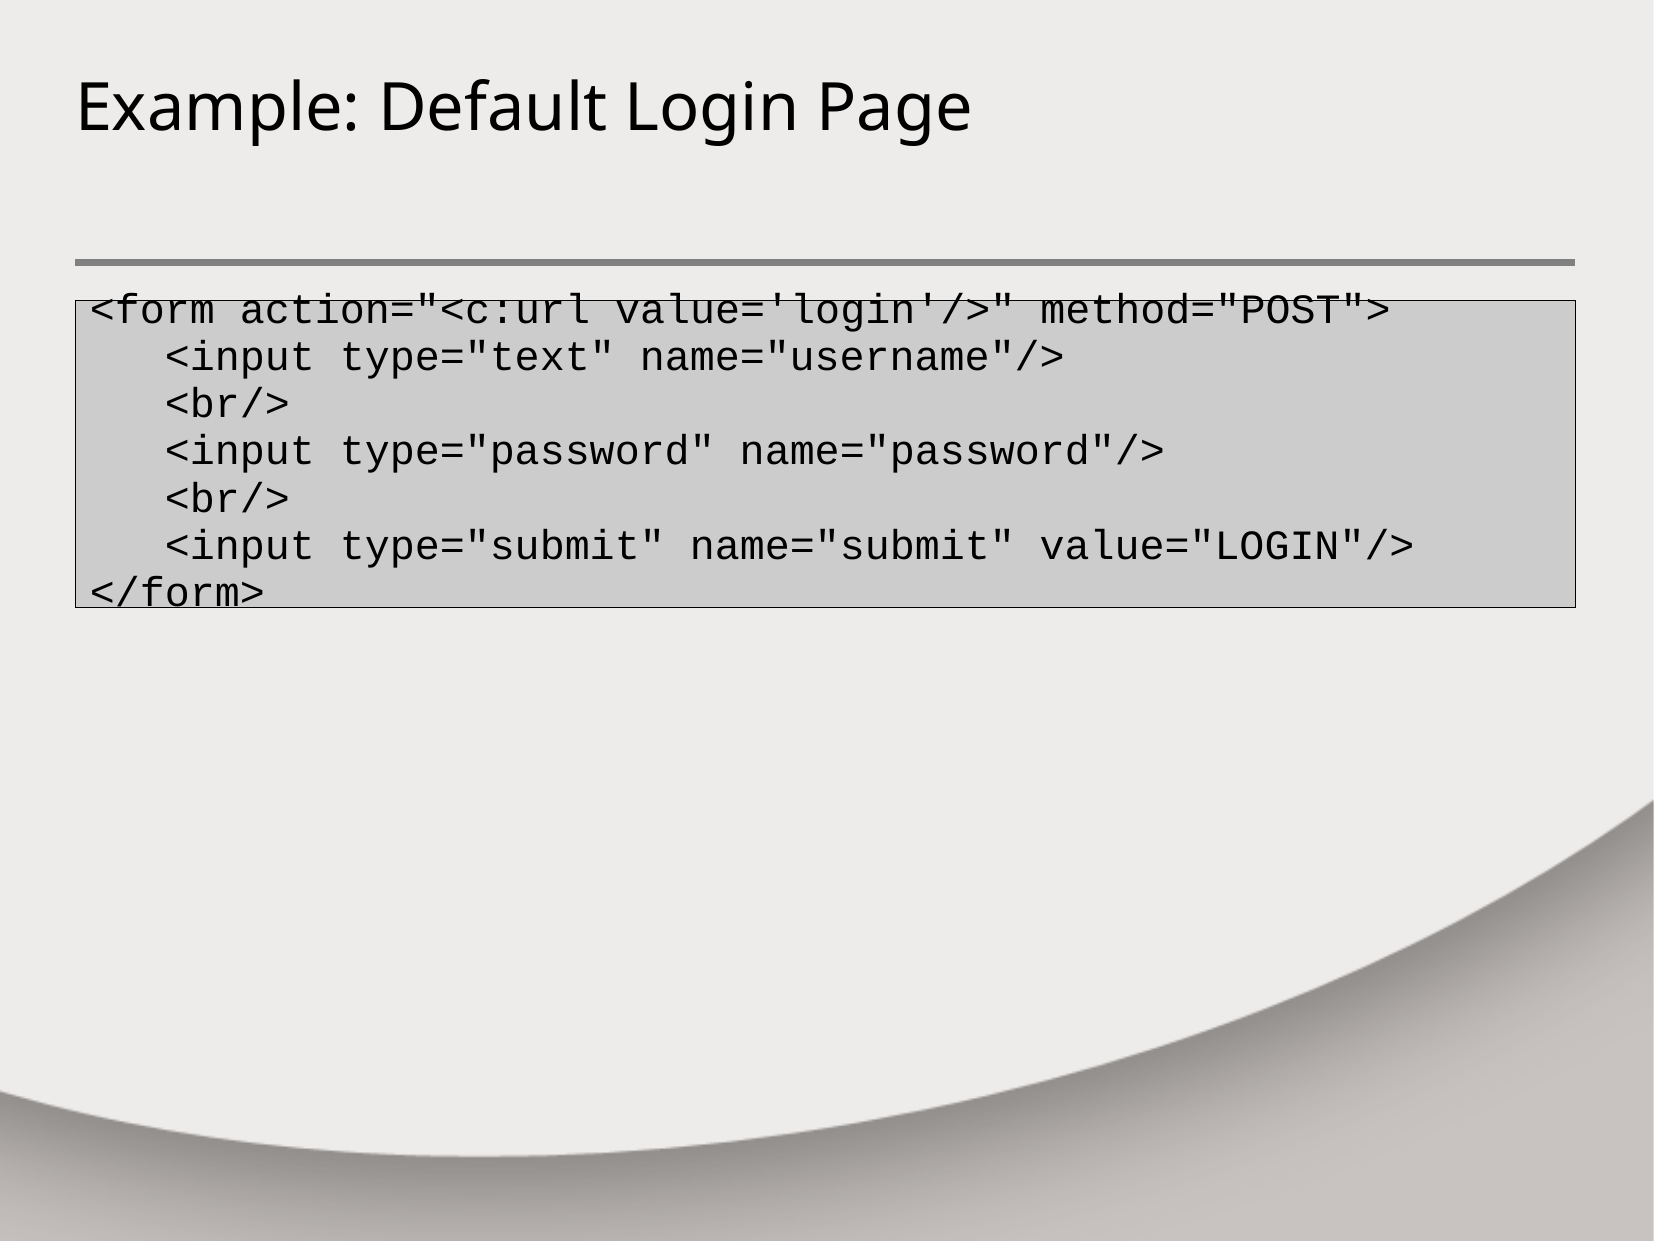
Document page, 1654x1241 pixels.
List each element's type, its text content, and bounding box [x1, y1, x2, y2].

title Example: Default Login Page [75, 75, 1576, 226]
picture [0, 0, 1654, 1241]
text_box <form action="<c:url value='login'/>" method="POST"> <input type="text" name="username"/> <br/> <input type="password" name="password"/> <br/> <input type="submit" name="submit" value="LOGIN"/> </form> [75, 300, 1576, 608]
